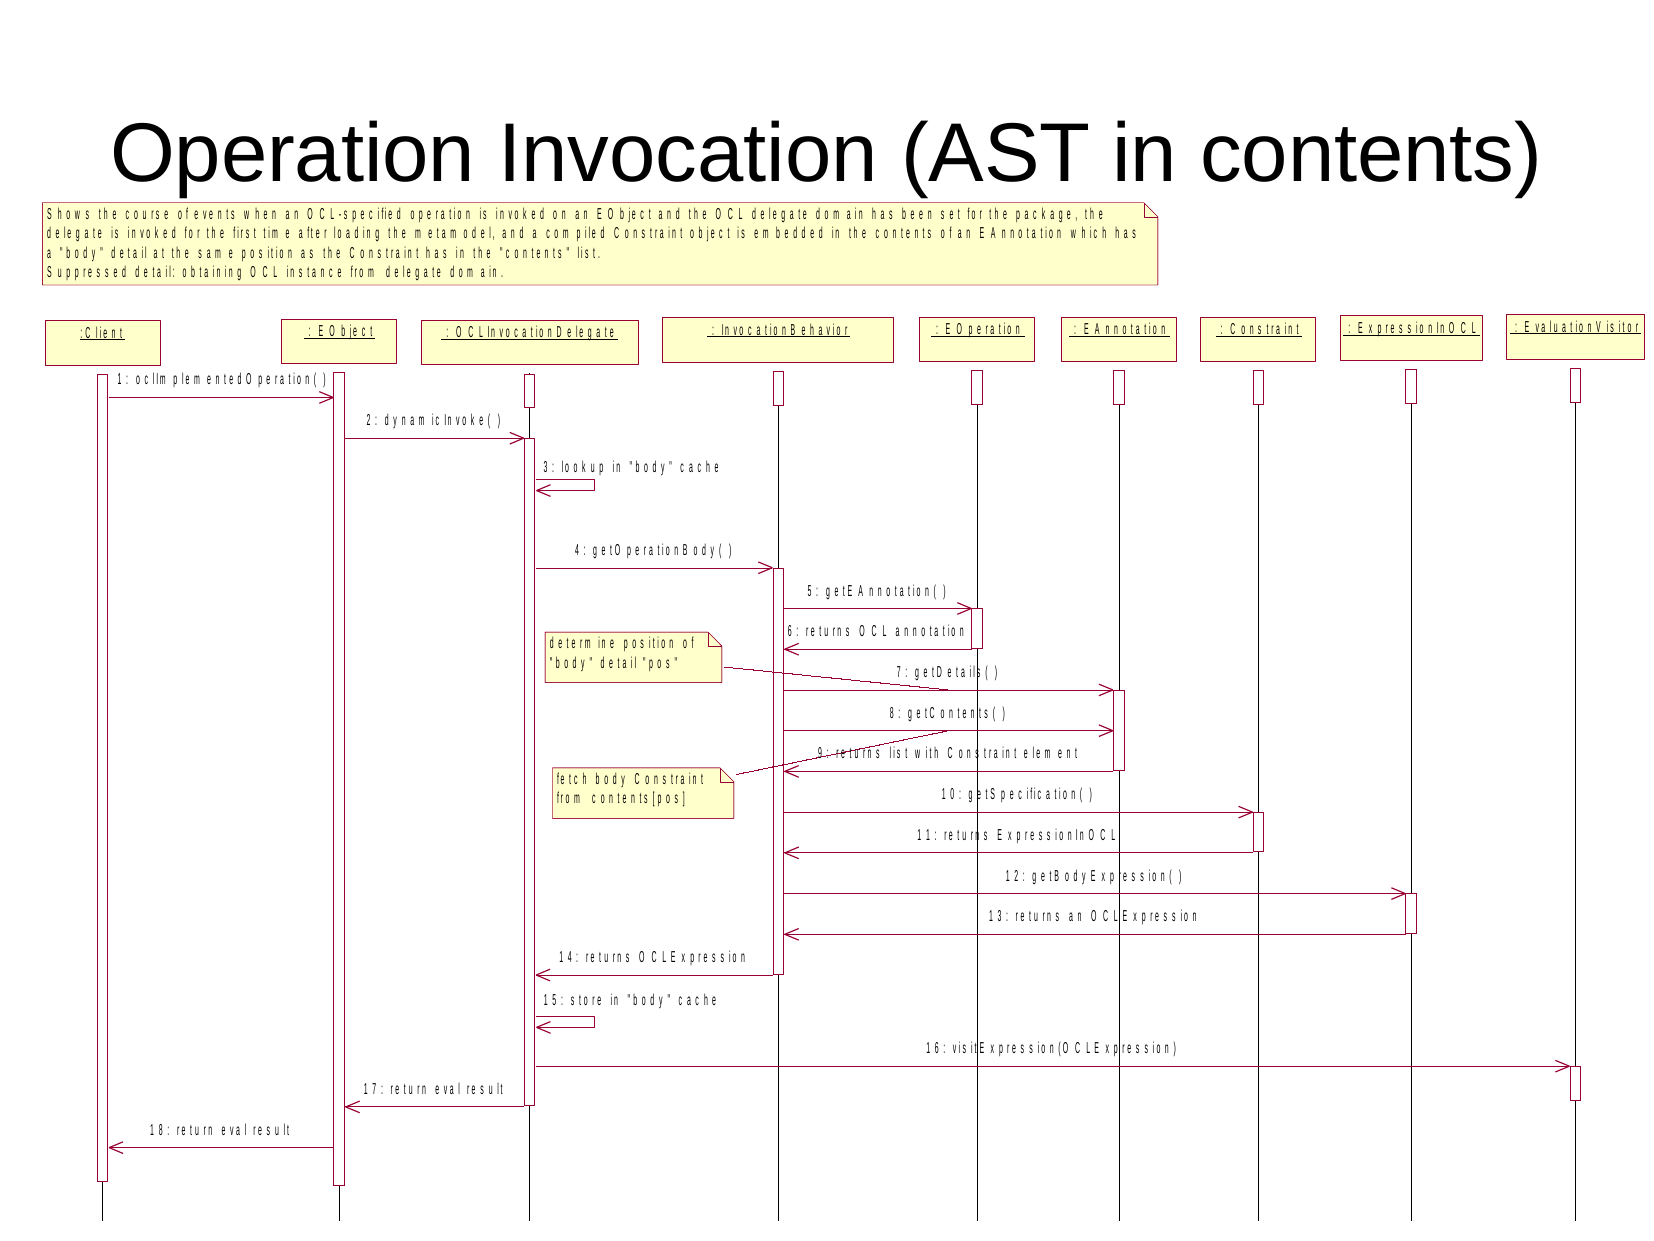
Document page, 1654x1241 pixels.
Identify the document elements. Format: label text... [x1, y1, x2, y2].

title Operation Invocation (AST in contents) [82, 56, 1571, 150]
picture [0, 150, 1654, 1241]
